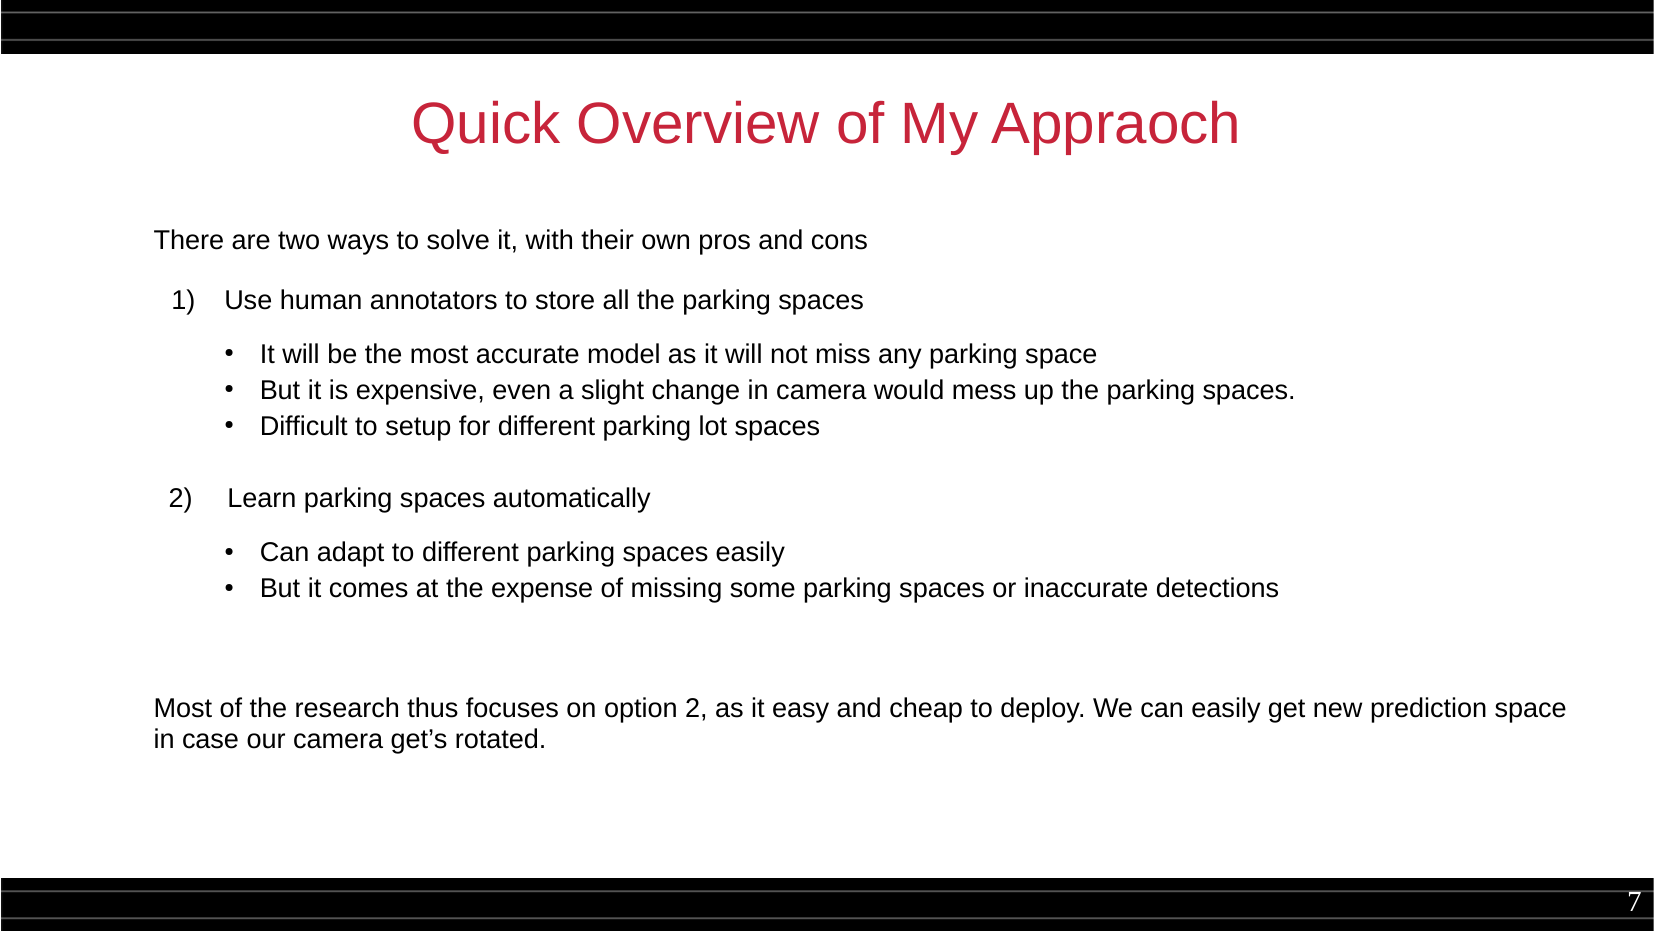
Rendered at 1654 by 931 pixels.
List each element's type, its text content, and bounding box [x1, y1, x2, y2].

picture [1, 0, 1654, 54]
title Quick Overview of My Appraoch [82, 69, 1571, 165]
list There are two ways to solve it, with their own pros and cons Use human annotators to store all the parking spaces It will be the most accurate model as it will not miss any parking space But it is expensive, even a slight change in camera would mess up the parking spaces. Difficult to setup for different parking lot spaces 2) Learn parking spaces automatically Can adapt to different parking spaces easily But it comes at the expense of missing some parking spaces or inaccurate detections Most of the research thus focuses on option 2, as it easy and cheap to deploy. We can easily get new prediction space in case our camera get’s rotated. [82, 165, 1571, 875]
picture [1, 878, 1654, 931]
